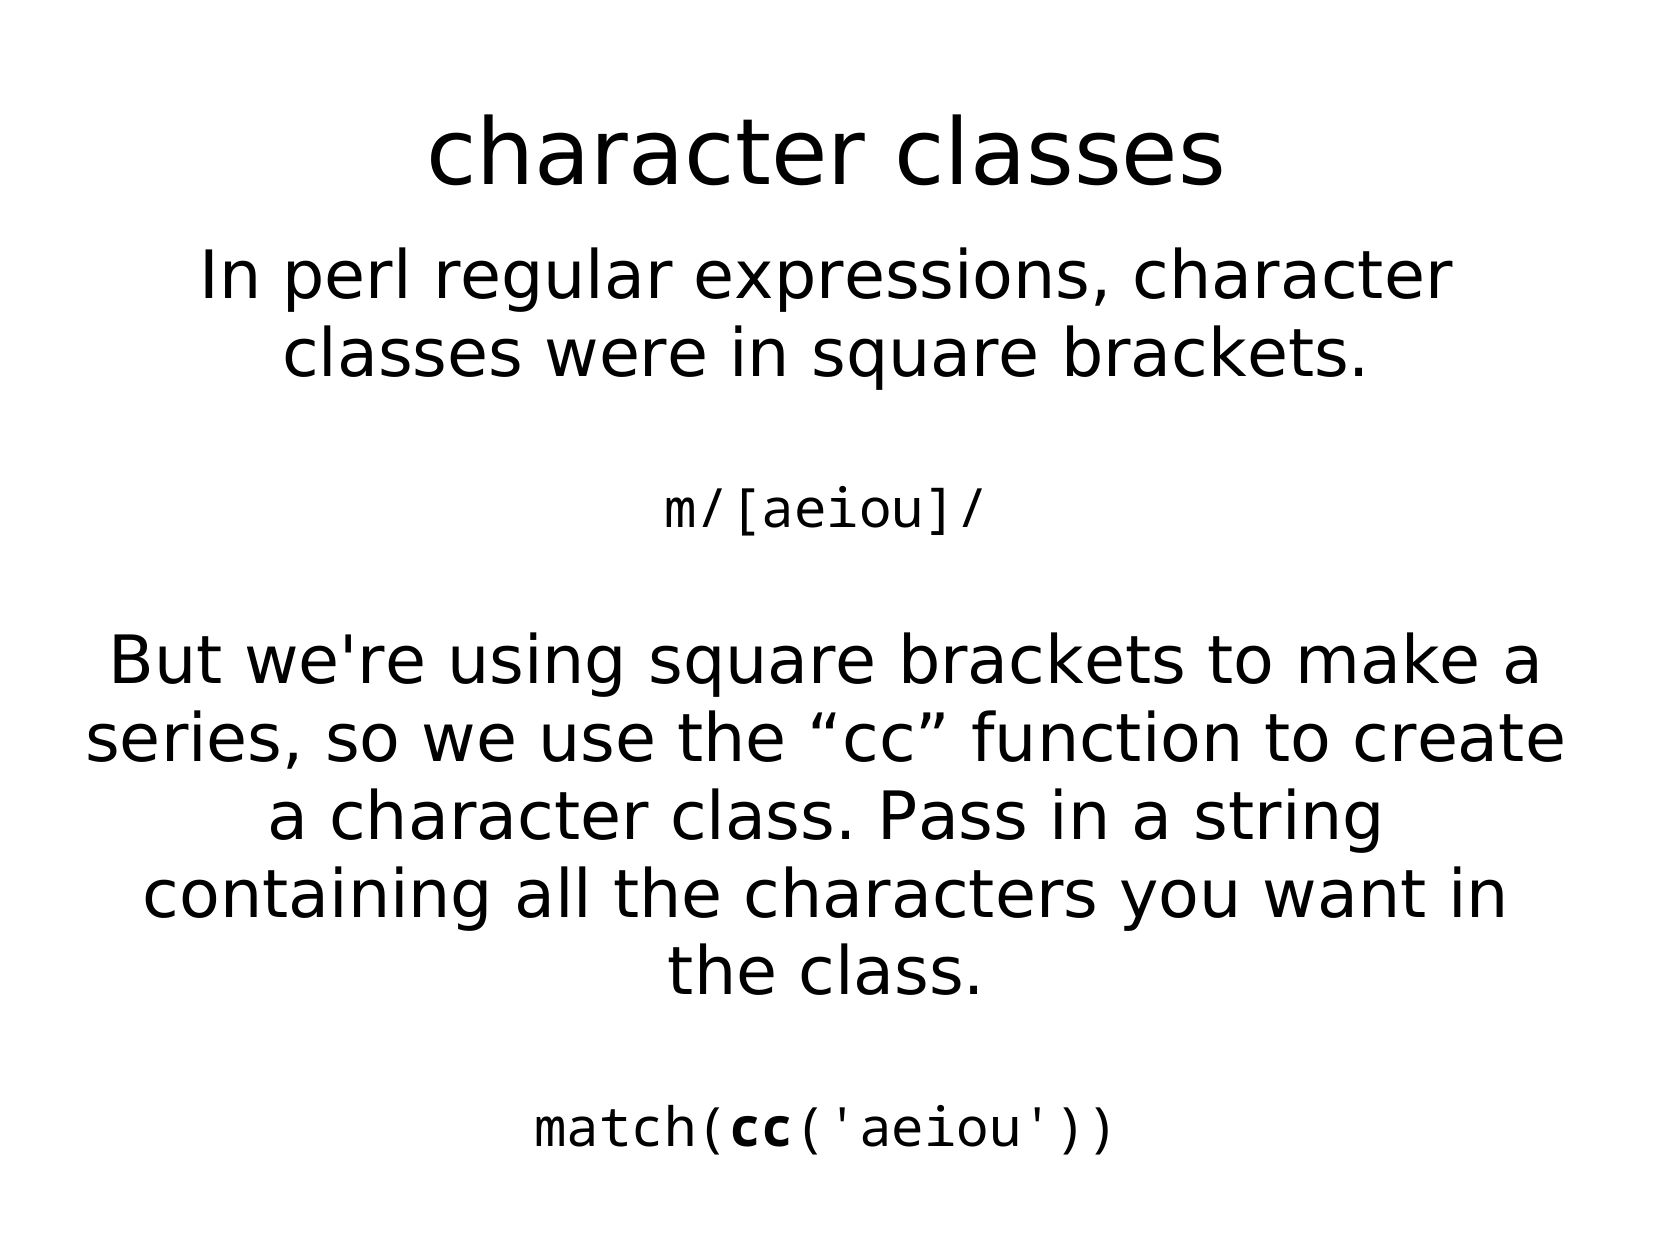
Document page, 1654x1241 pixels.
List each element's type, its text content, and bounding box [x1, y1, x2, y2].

subtitle In perl regular expressions, character classes were in square brackets. m/[aeiou]/ But we're using square brackets to make a series, so we use the “cc” function to create a character class. Pass in a string containing all the characters you want in the class. match(cc('aeiou')) [82, 246, 1571, 1153]
title character classes [82, 49, 1571, 246]
